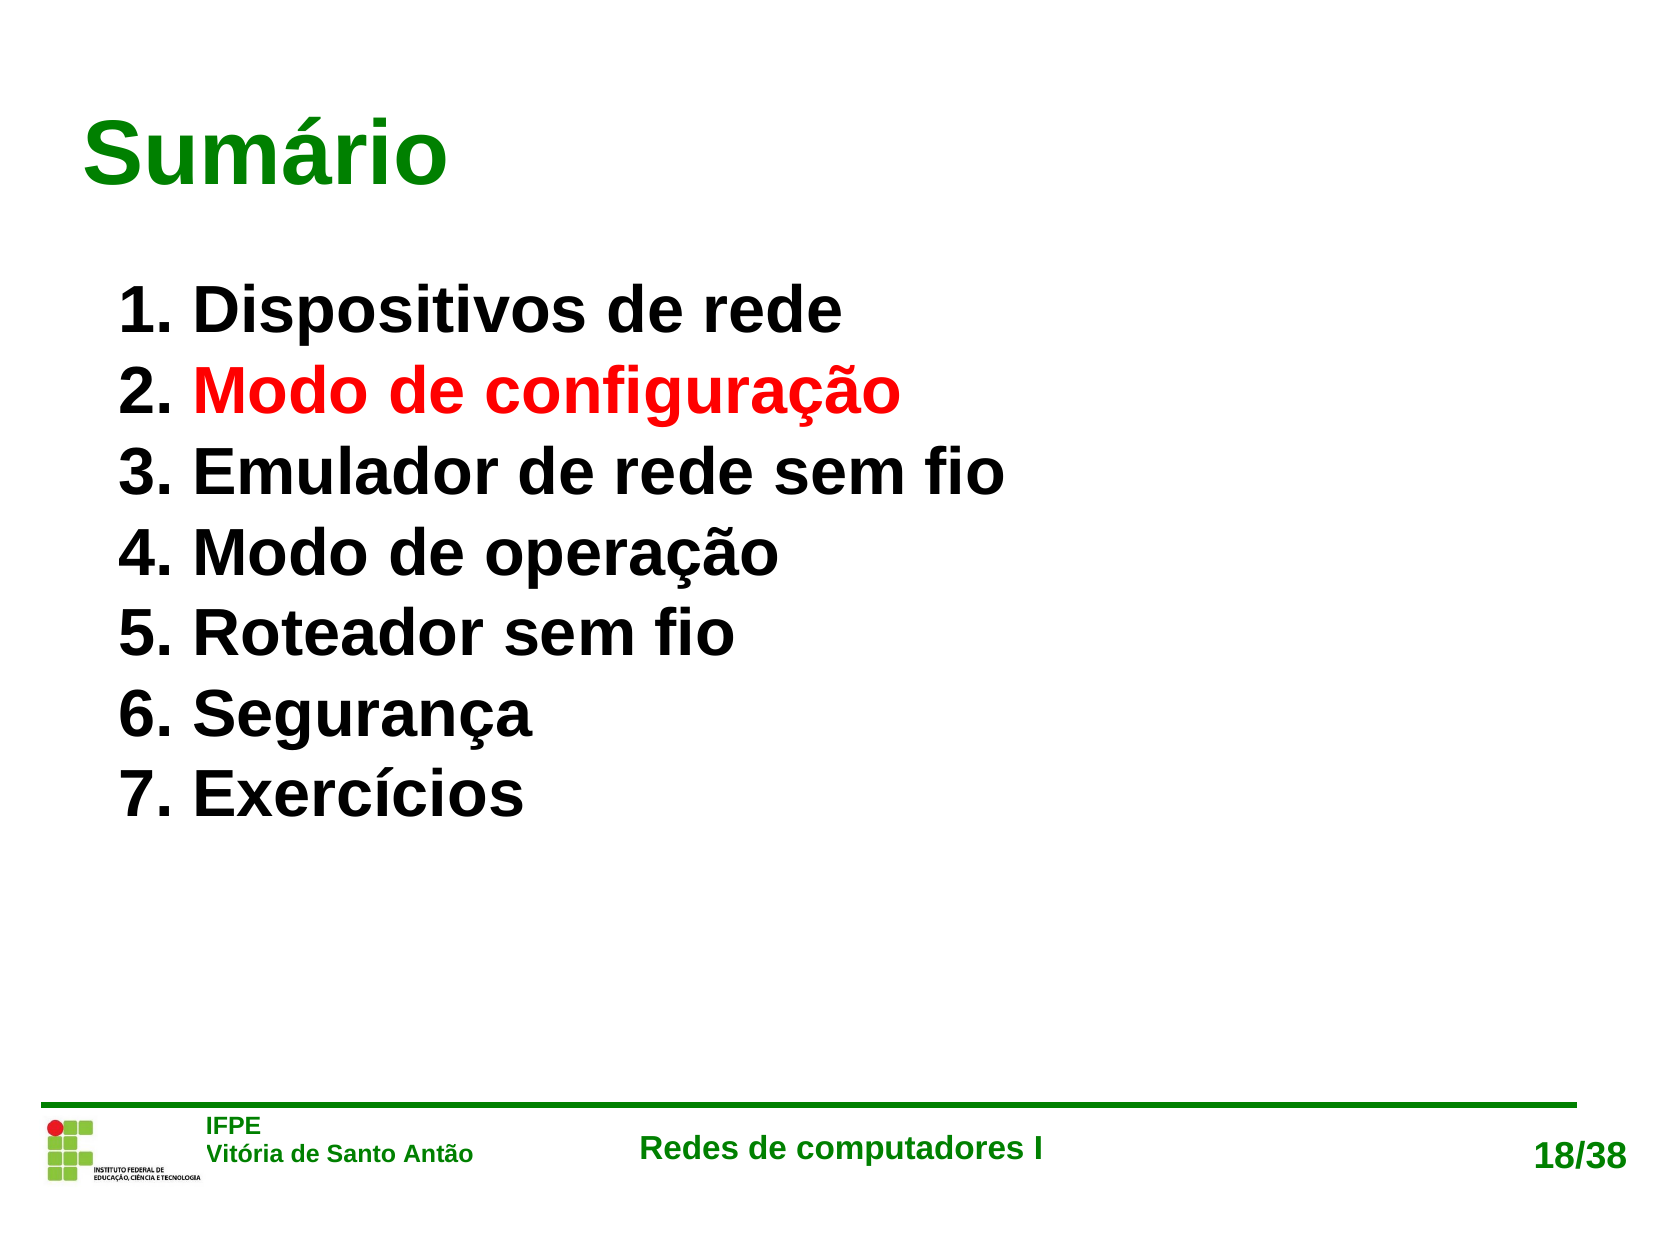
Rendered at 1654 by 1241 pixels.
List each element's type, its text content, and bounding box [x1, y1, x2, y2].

list Dispositivos de rede Modo de configuração Emulador de rede sem fio Modo de operação Roteador sem fio Segurança Exercícios [82, 272, 1571, 1091]
title Sumário [82, 49, 1571, 257]
picture [39, 1111, 207, 1191]
